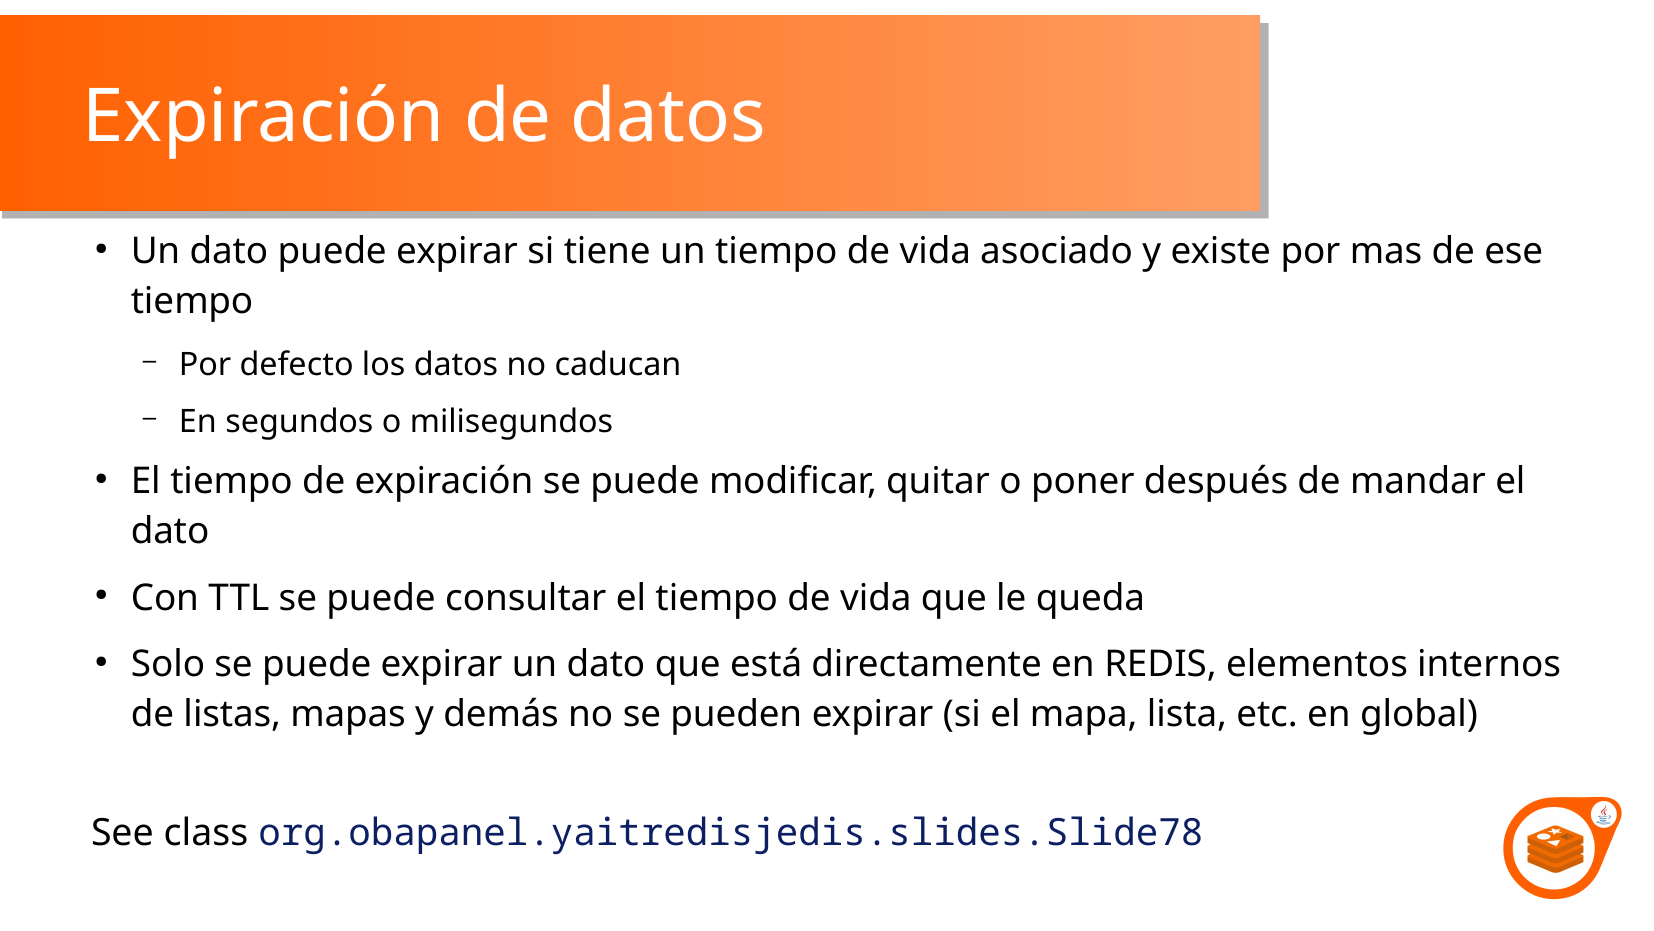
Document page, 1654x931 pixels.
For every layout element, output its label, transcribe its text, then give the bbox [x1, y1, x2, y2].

title Expiración de datos [82, 35, 1235, 189]
text_box See class org.obapanel.yaitredisjedis.slides.Slide78 [76, 798, 1111, 856]
list Un dato puede expirar si tiene un tiempo de vida asociado y existe por mas de ese tiempo Por defecto los datos no caducan En segundos o milisegundos El tiempo de expiración se puede modificar, quitar o poner después de mandar el dato Con TTL se puede consultar el tiempo de vida que le queda Solo se puede expirar un dato que está directamente en REDIS, elementos internos de listas, mapas y demás no se pueden expirar (si el mapa, lista, etc. en global) [82, 224, 1571, 764]
picture [1500, 794, 1625, 903]
